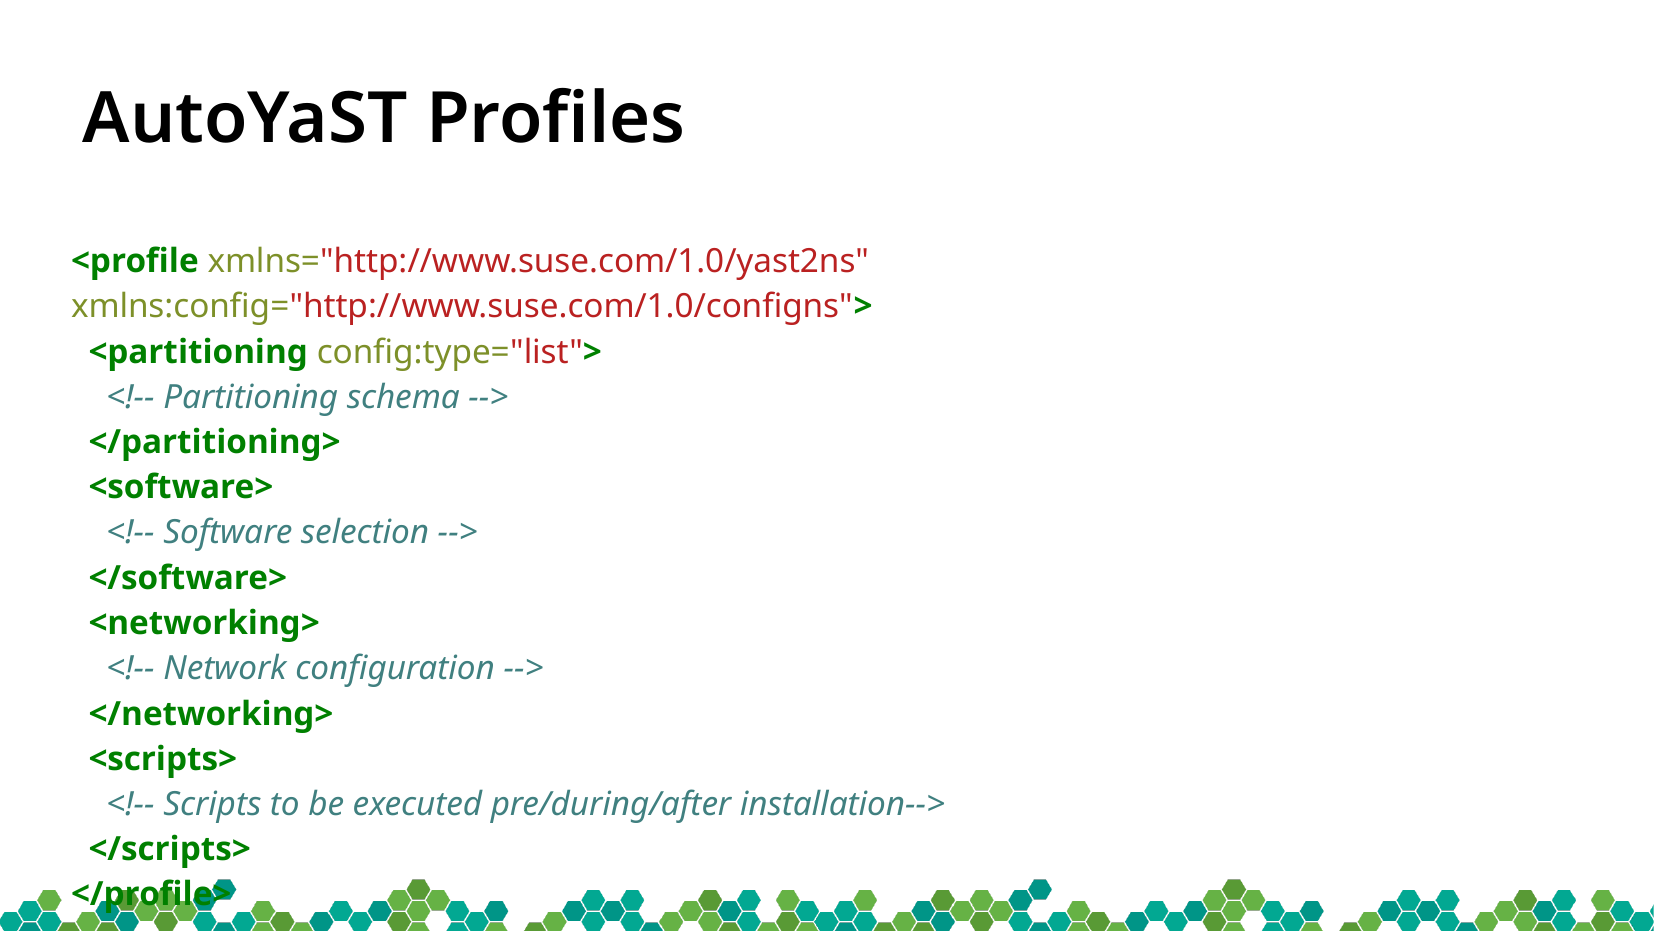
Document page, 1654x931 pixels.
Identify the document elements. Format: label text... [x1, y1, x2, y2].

title AutoYaST Profiles [82, 37, 1571, 193]
text_box <profile xmlns="http://www.suse.com/1.0/yast2ns" xmlns:config="http://www.suse.com/1.0/configns"> <partitioning config:type="list"> <!-- Partitioning schema --> </partitioning> <software> <!-- Software selection --> </software> <networking> <!-- Network configuration --> </networking> <scripts> <!-- Scripts to be executed pre/during/after installation--> </scripts> </profile> [56, 229, 1602, 871]
picture [0, 871, 1654, 931]
